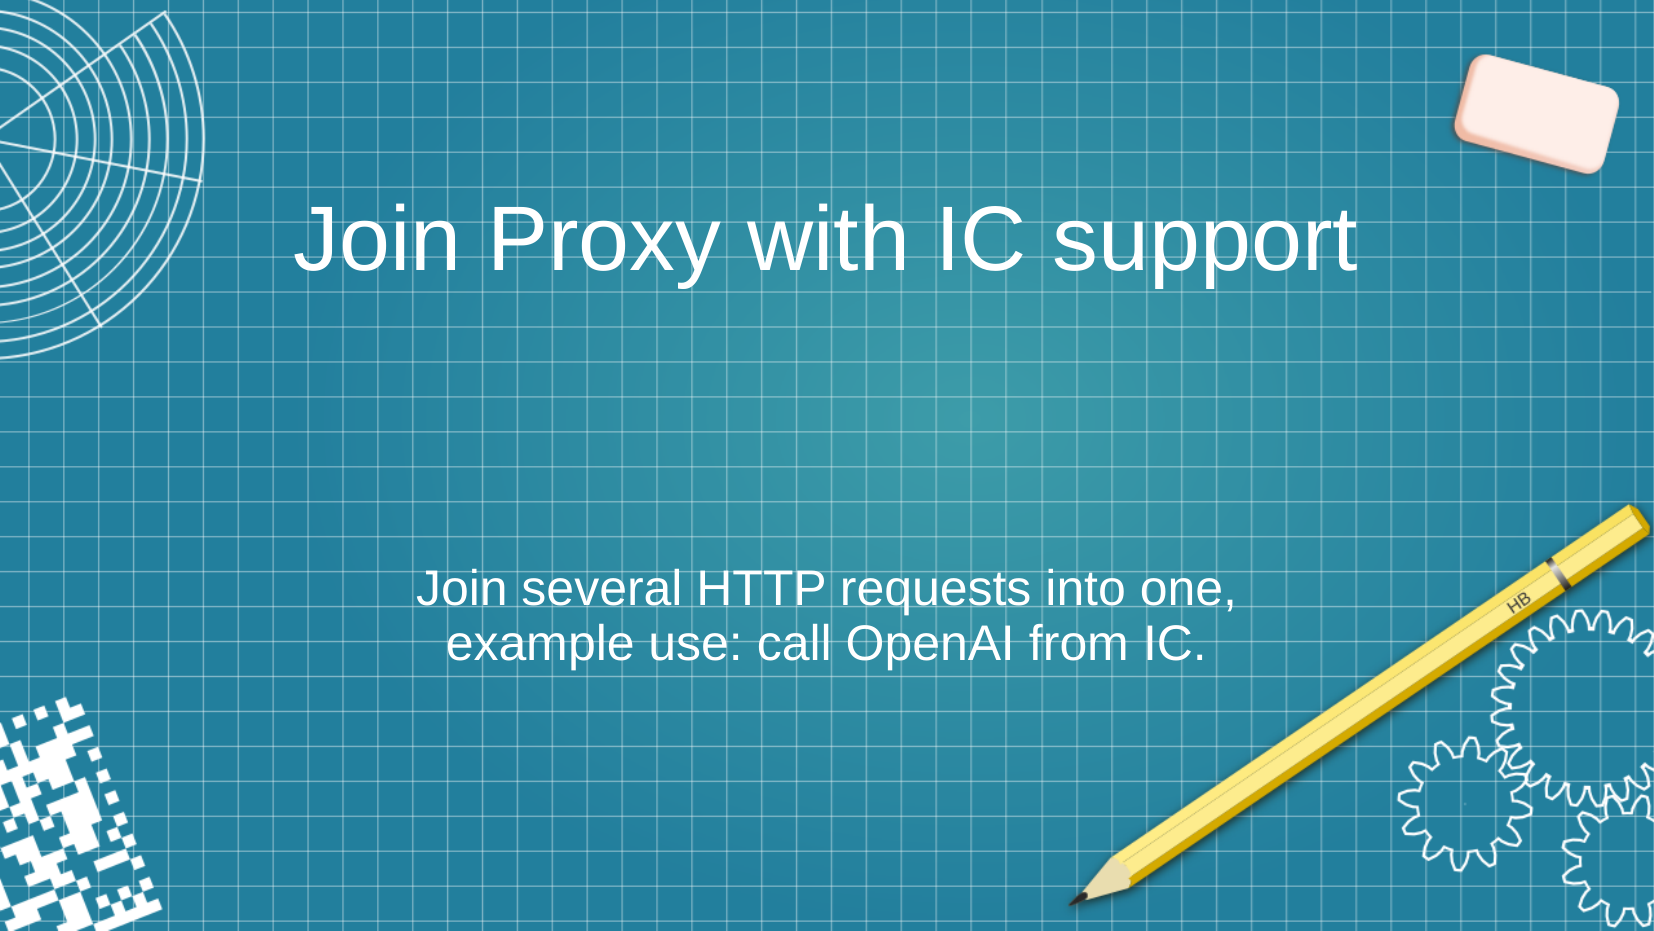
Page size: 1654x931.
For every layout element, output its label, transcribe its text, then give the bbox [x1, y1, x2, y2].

title Join Proxy with IC support [82, 132, 1571, 346]
subtitle Join several HTTP requests into one, example use: call OpenAI from IC. [82, 389, 1571, 842]
picture [0, 0, 1654, 931]
